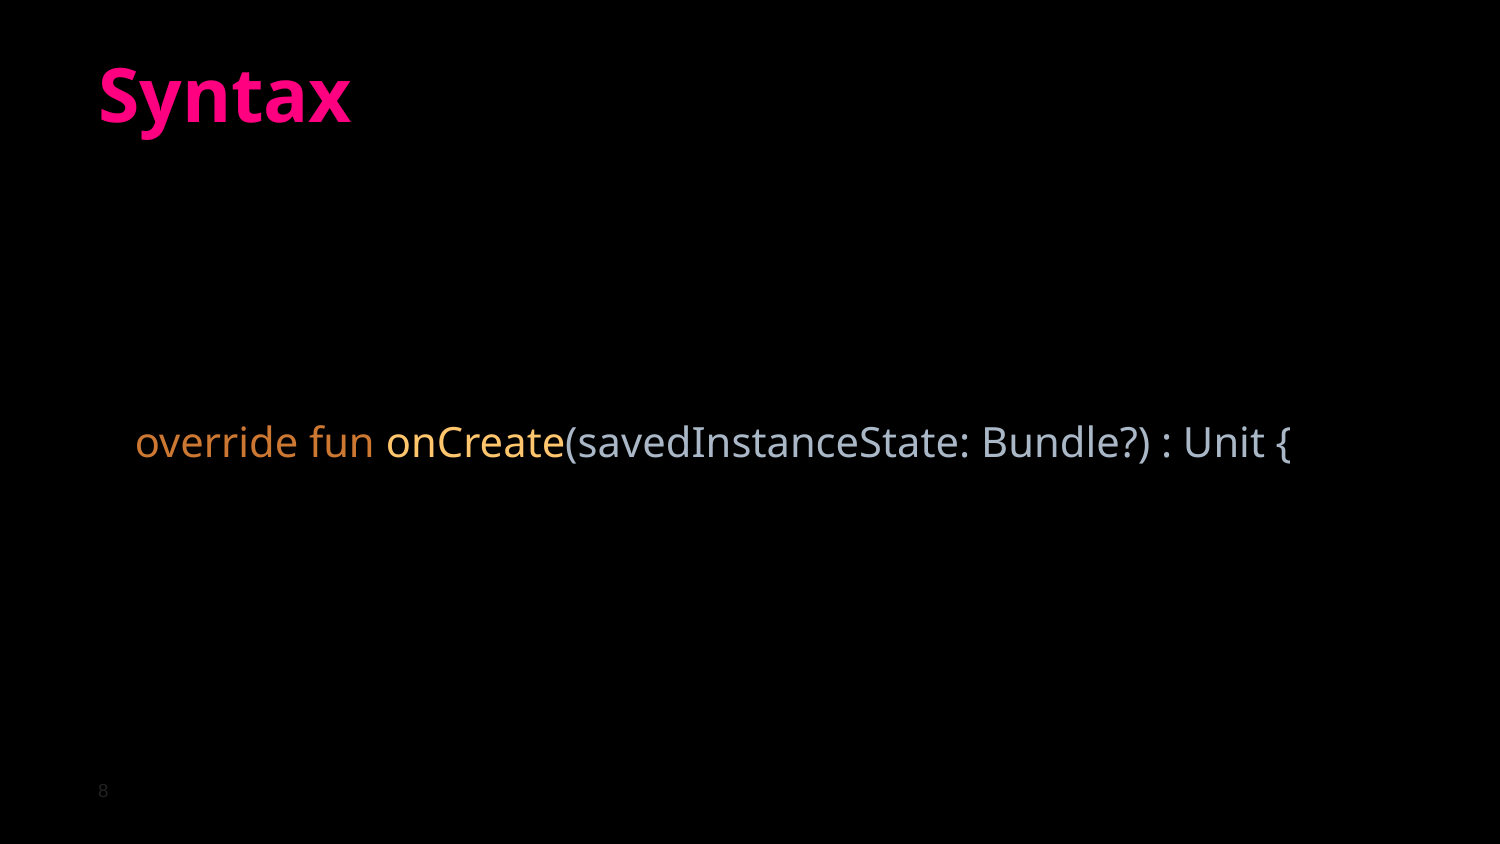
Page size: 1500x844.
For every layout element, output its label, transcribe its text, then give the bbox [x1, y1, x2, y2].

text_box override fun onCreate(savedInstanceState: Bundle?) : Unit { [120, 405, 1441, 567]
slide_number <number> [83, 767, 434, 813]
title Syntax [83, 57, 1416, 151]
